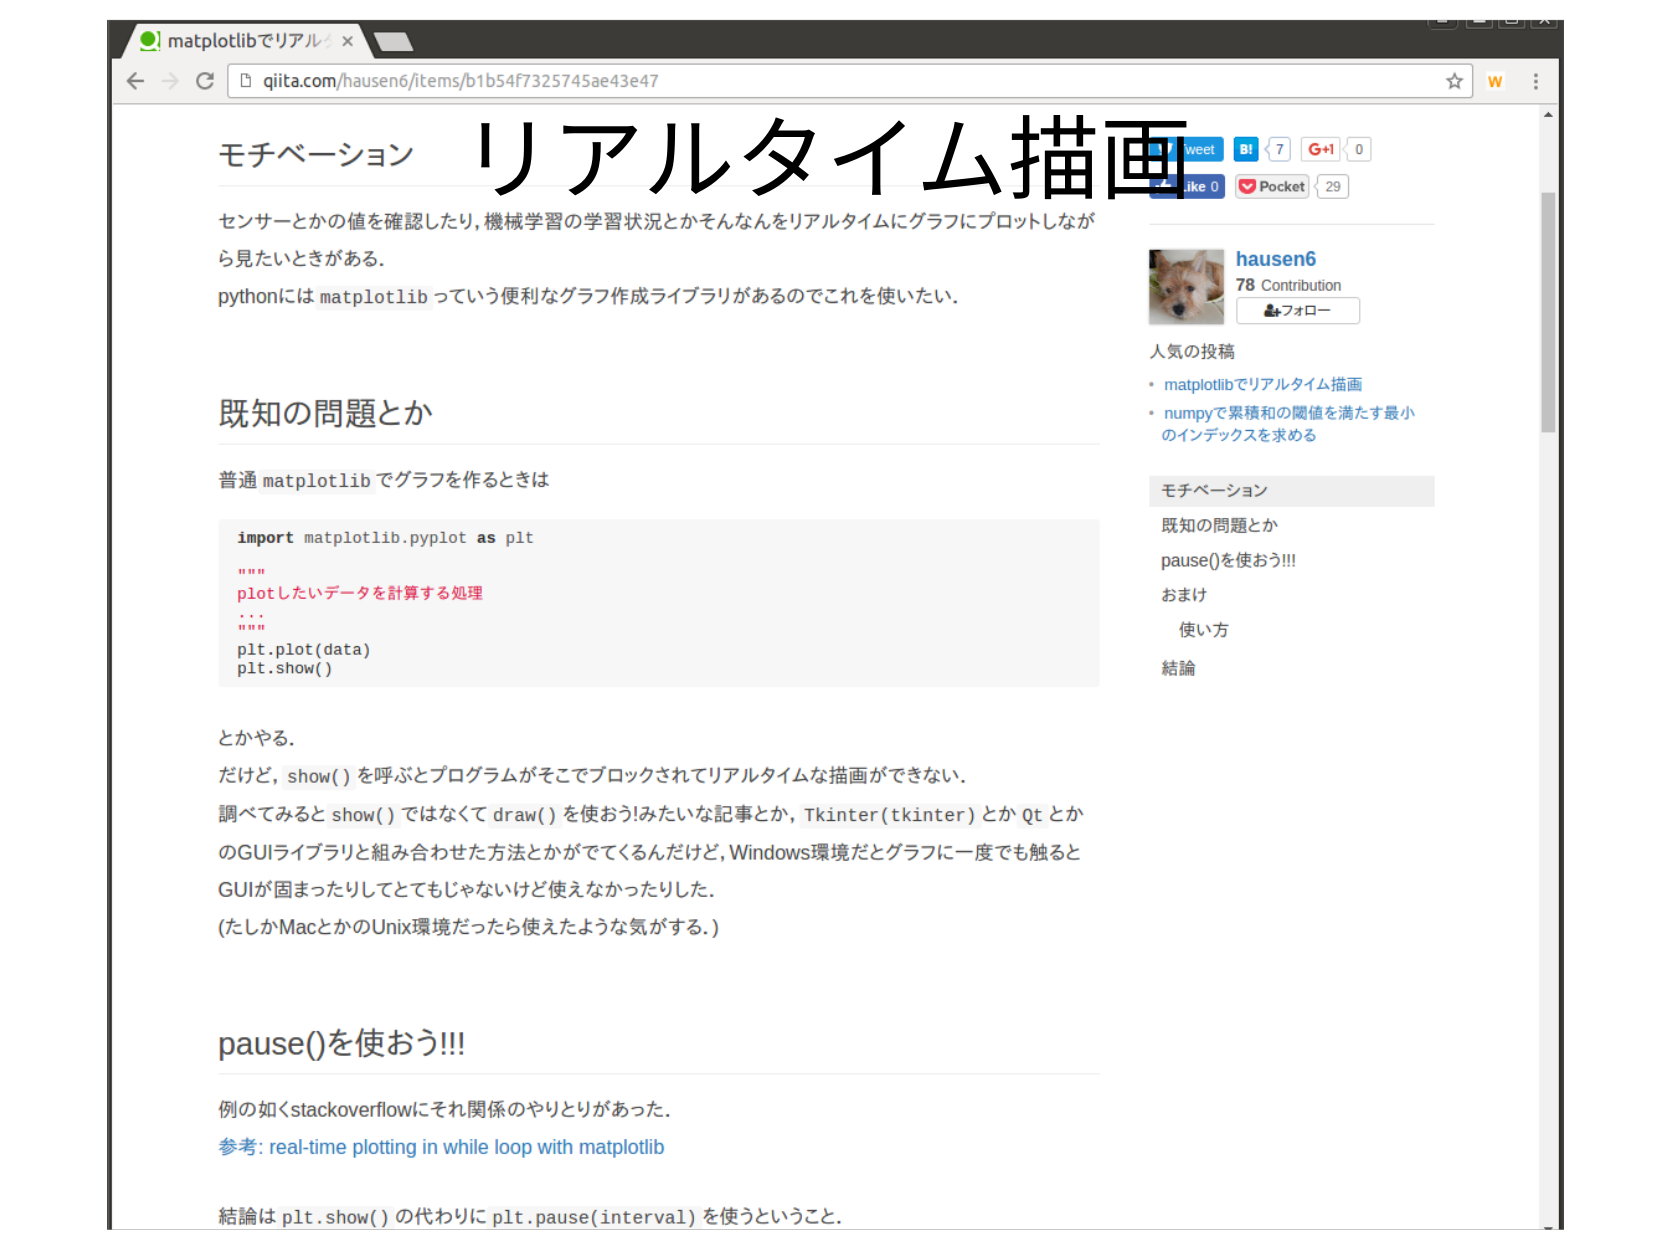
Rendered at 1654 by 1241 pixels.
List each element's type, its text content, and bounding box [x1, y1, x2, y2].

picture [107, 257, 1564, 1241]
picture [107, 4, 1564, 49]
title リアルタイム描画 [82, 49, 1571, 257]
